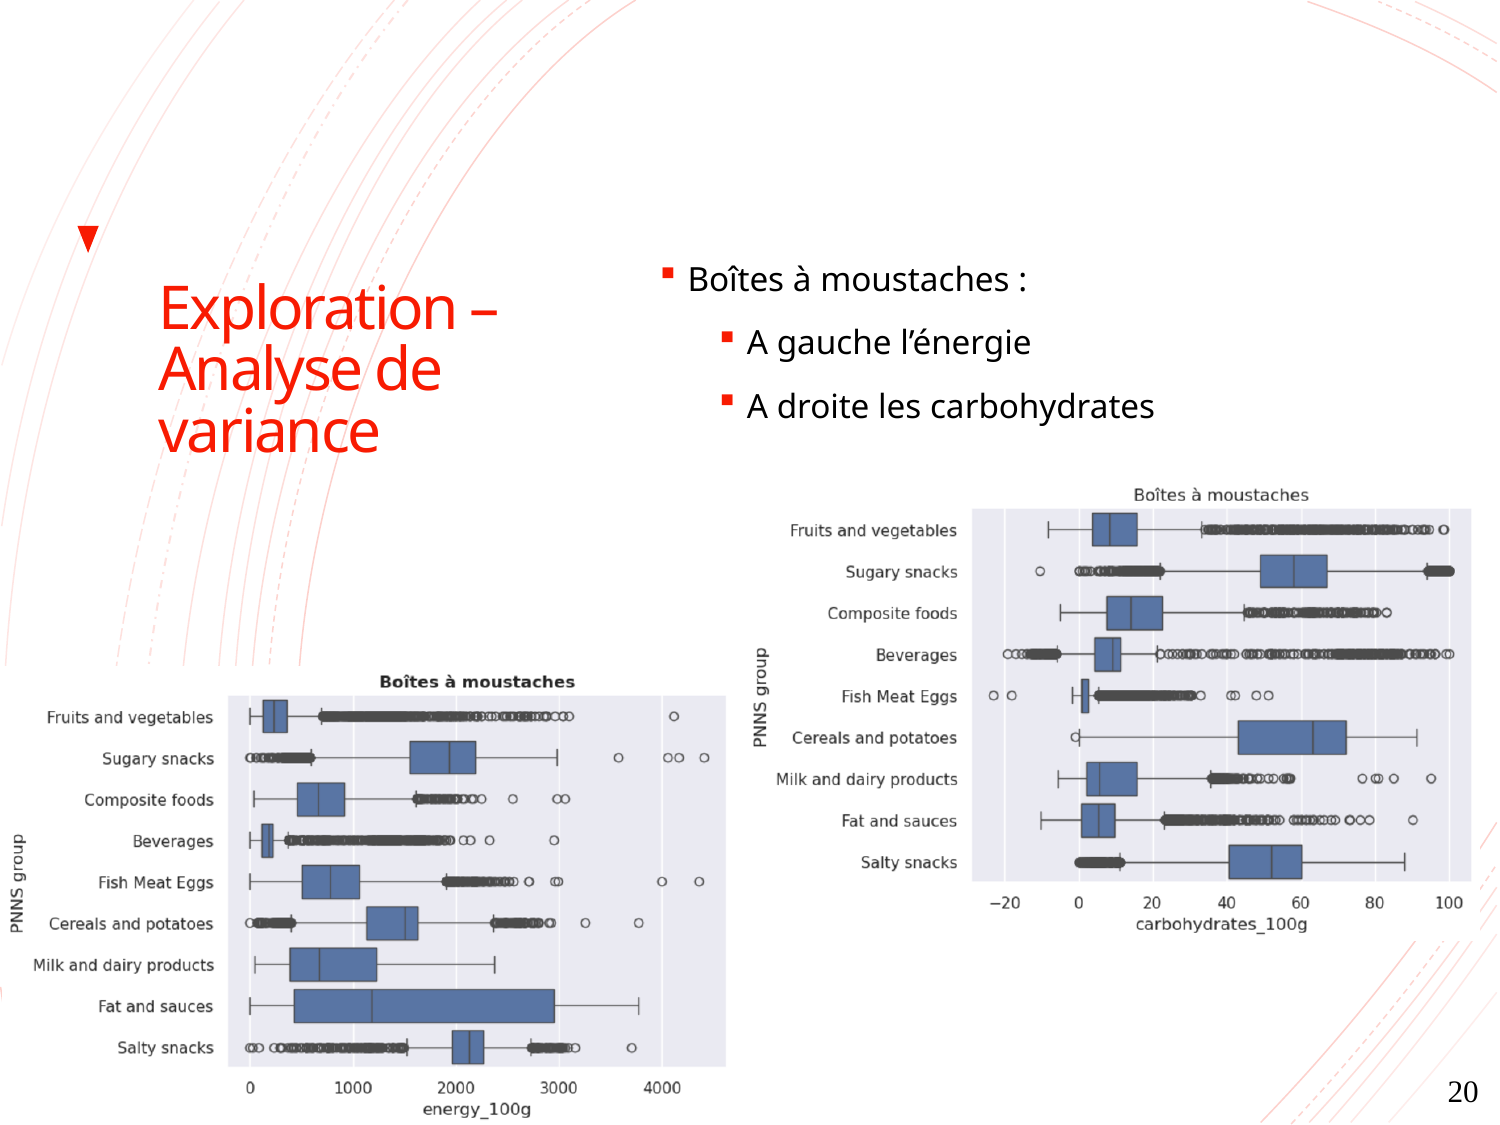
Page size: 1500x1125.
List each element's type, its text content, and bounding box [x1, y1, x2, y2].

text_box <numéro> [1432, 1064, 1494, 1120]
title Exploration – Analyse de variance [121, 242, 584, 666]
picture [2, 666, 734, 1125]
picture [745, 479, 1480, 941]
list Boîtes à moustaches : A gauche l’énergie A droite les carbohydrates [644, 242, 1403, 993]
text_box [77, 225, 99, 253]
